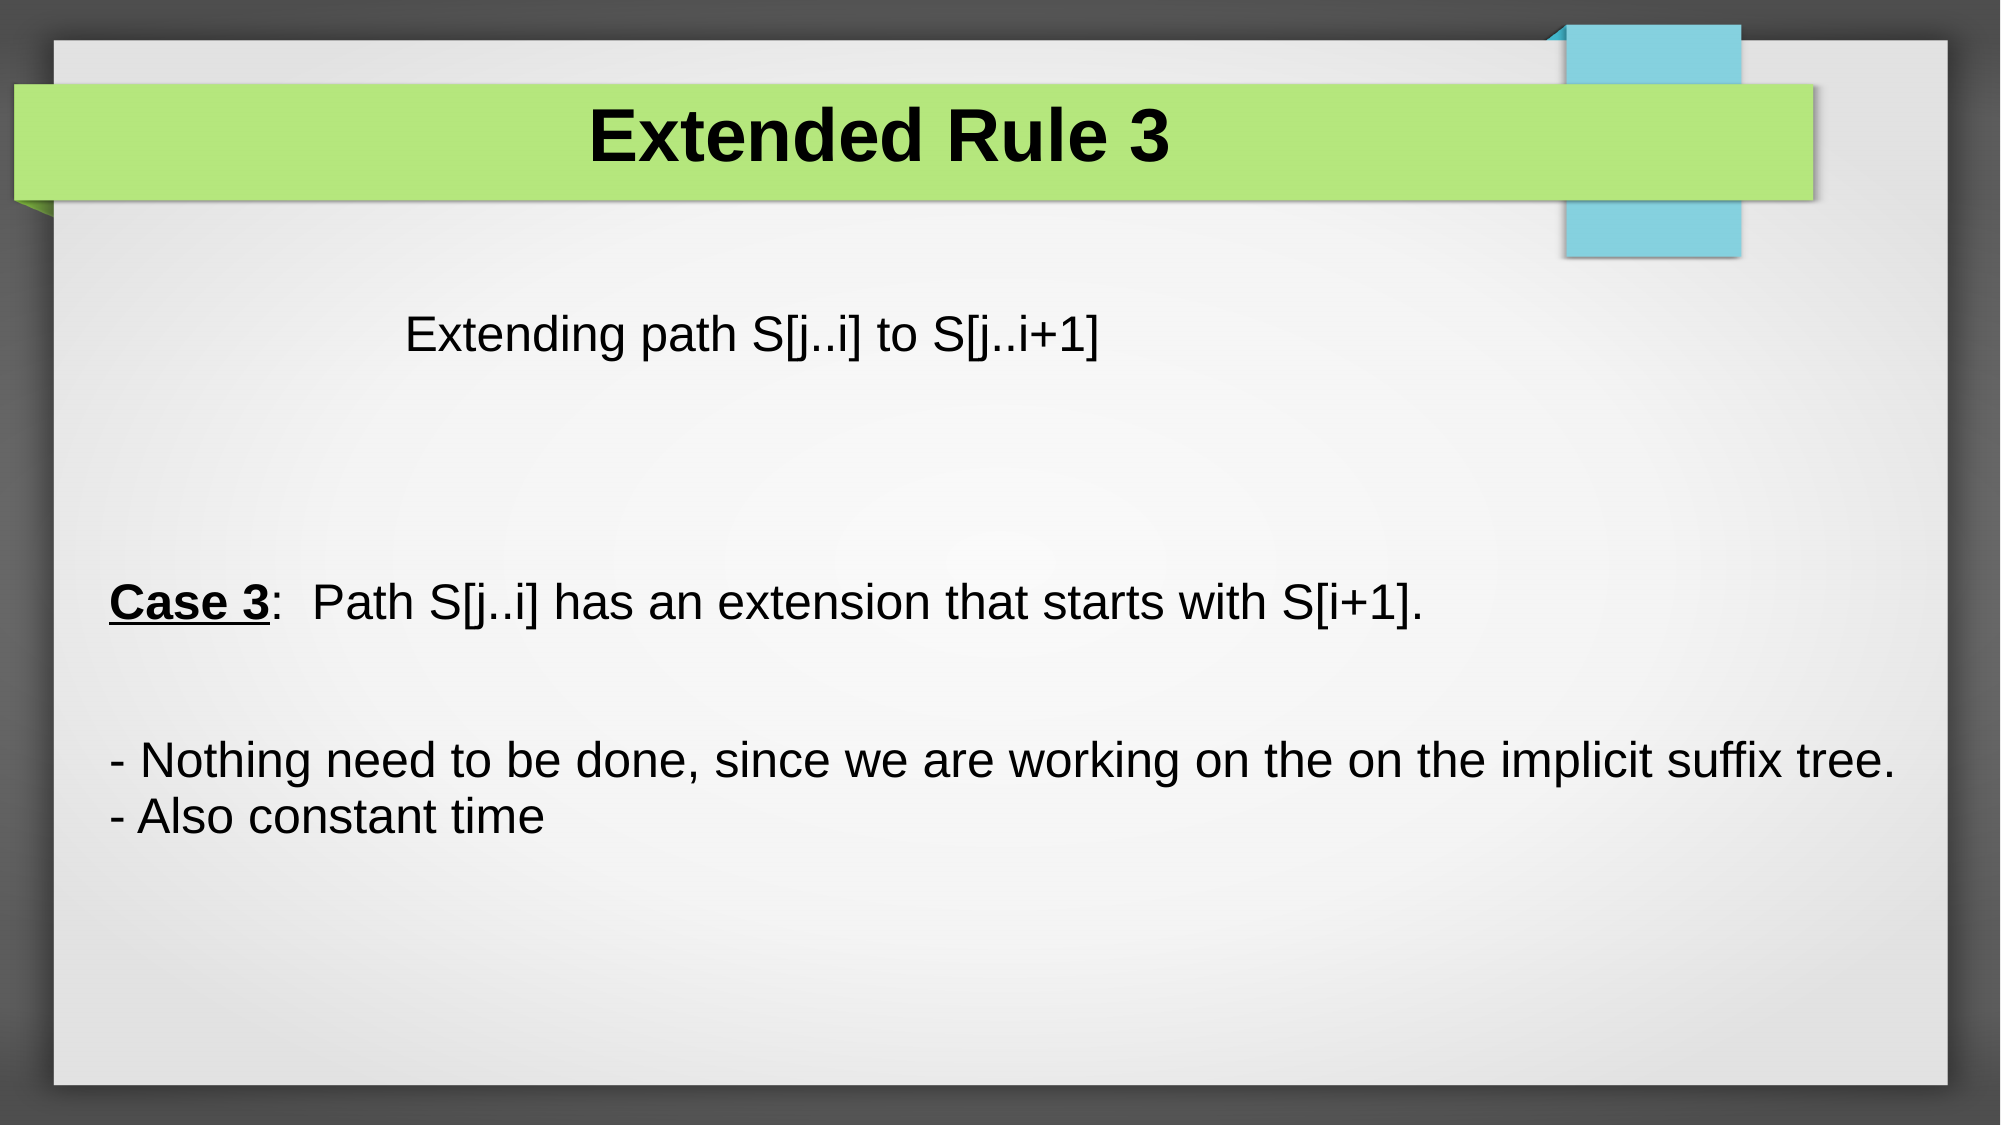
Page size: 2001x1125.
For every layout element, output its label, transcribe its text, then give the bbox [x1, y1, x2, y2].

title Extended Rule 3 [165, 81, 1595, 189]
text_box Case 3: Path S[j..i] has an extension that starts with S[i+1]. - Nothing need to be done, since we are working on the on the implicit suffix tree. - Also constant time [94, 566, 1914, 852]
picture [0, 0, 2001, 1125]
text_box Extending path S[j..i] to S[j..i+1] [389, 298, 1426, 426]
